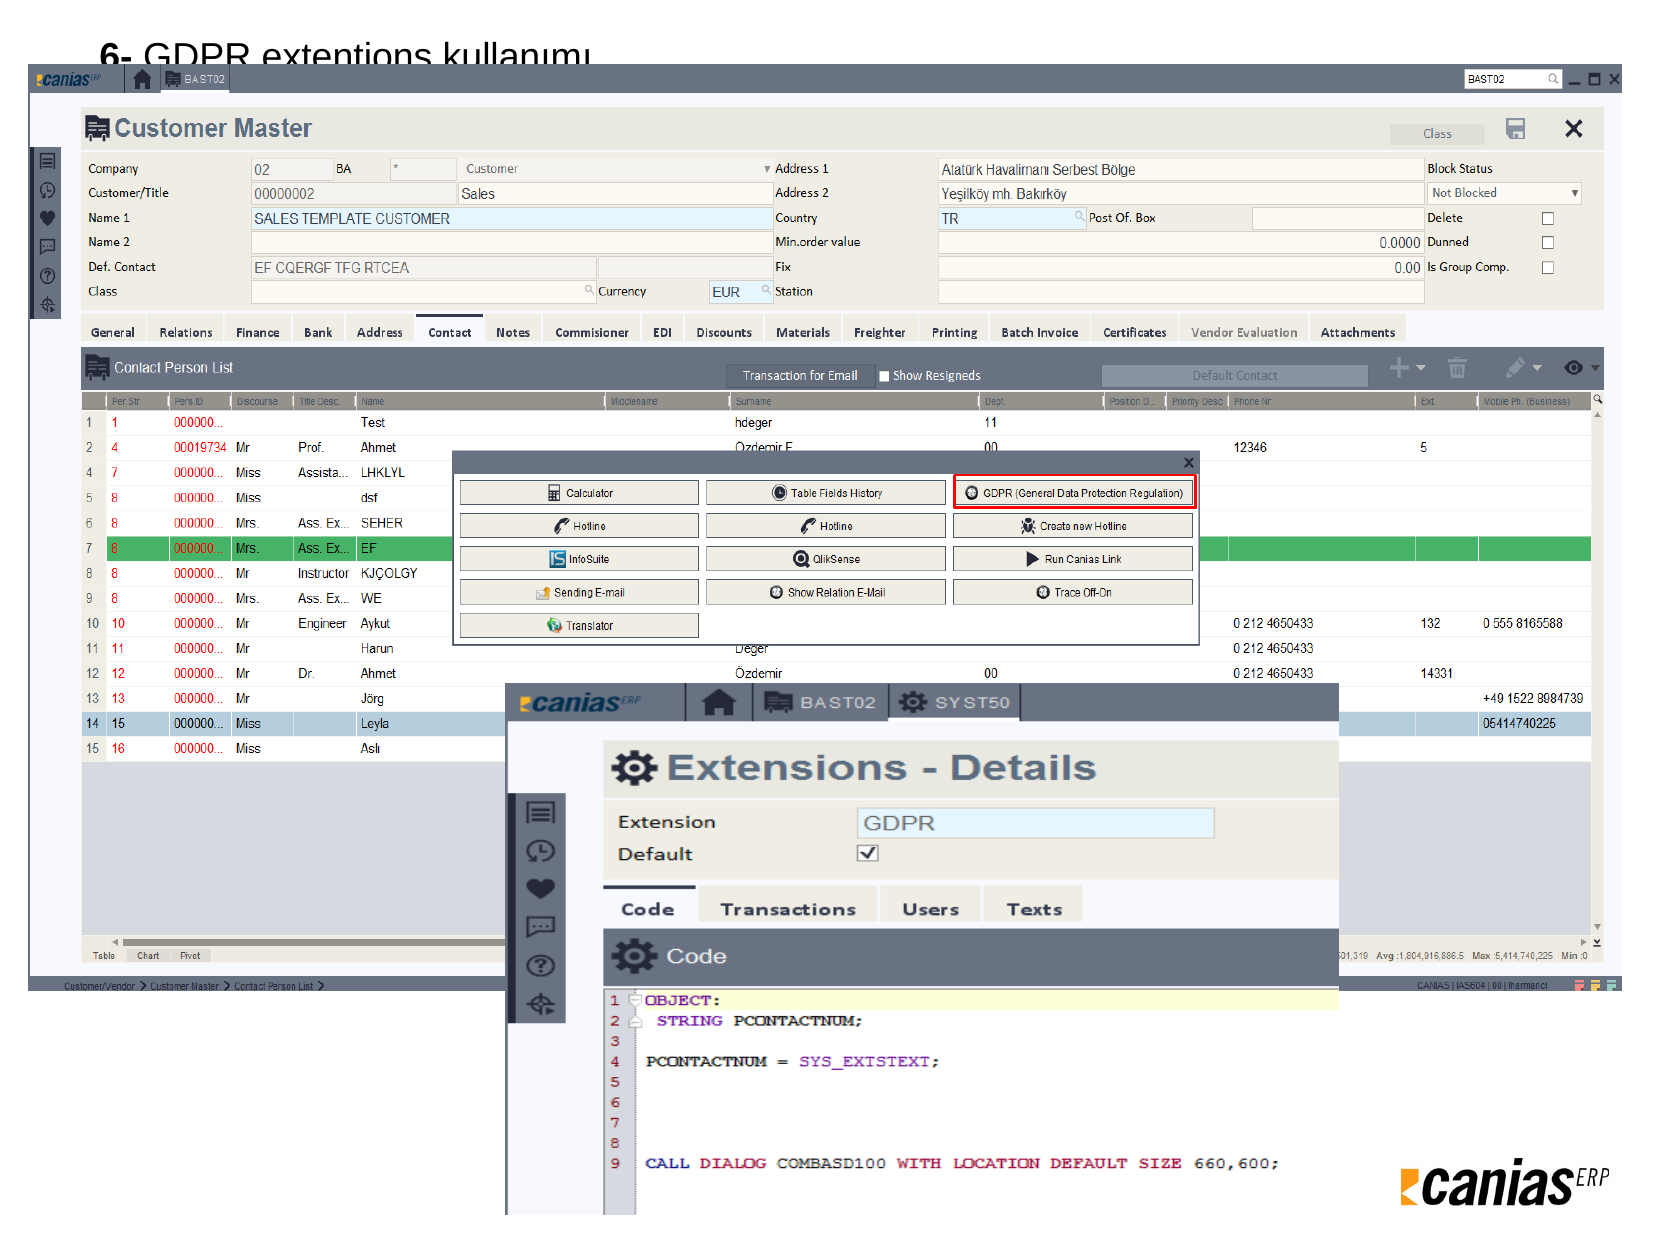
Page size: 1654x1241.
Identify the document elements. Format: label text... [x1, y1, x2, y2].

picture [28, 64, 1622, 1215]
picture [1375, 1140, 1635, 1223]
text_box 6- GDPR extentions kullanımı [10, 6, 1625, 65]
